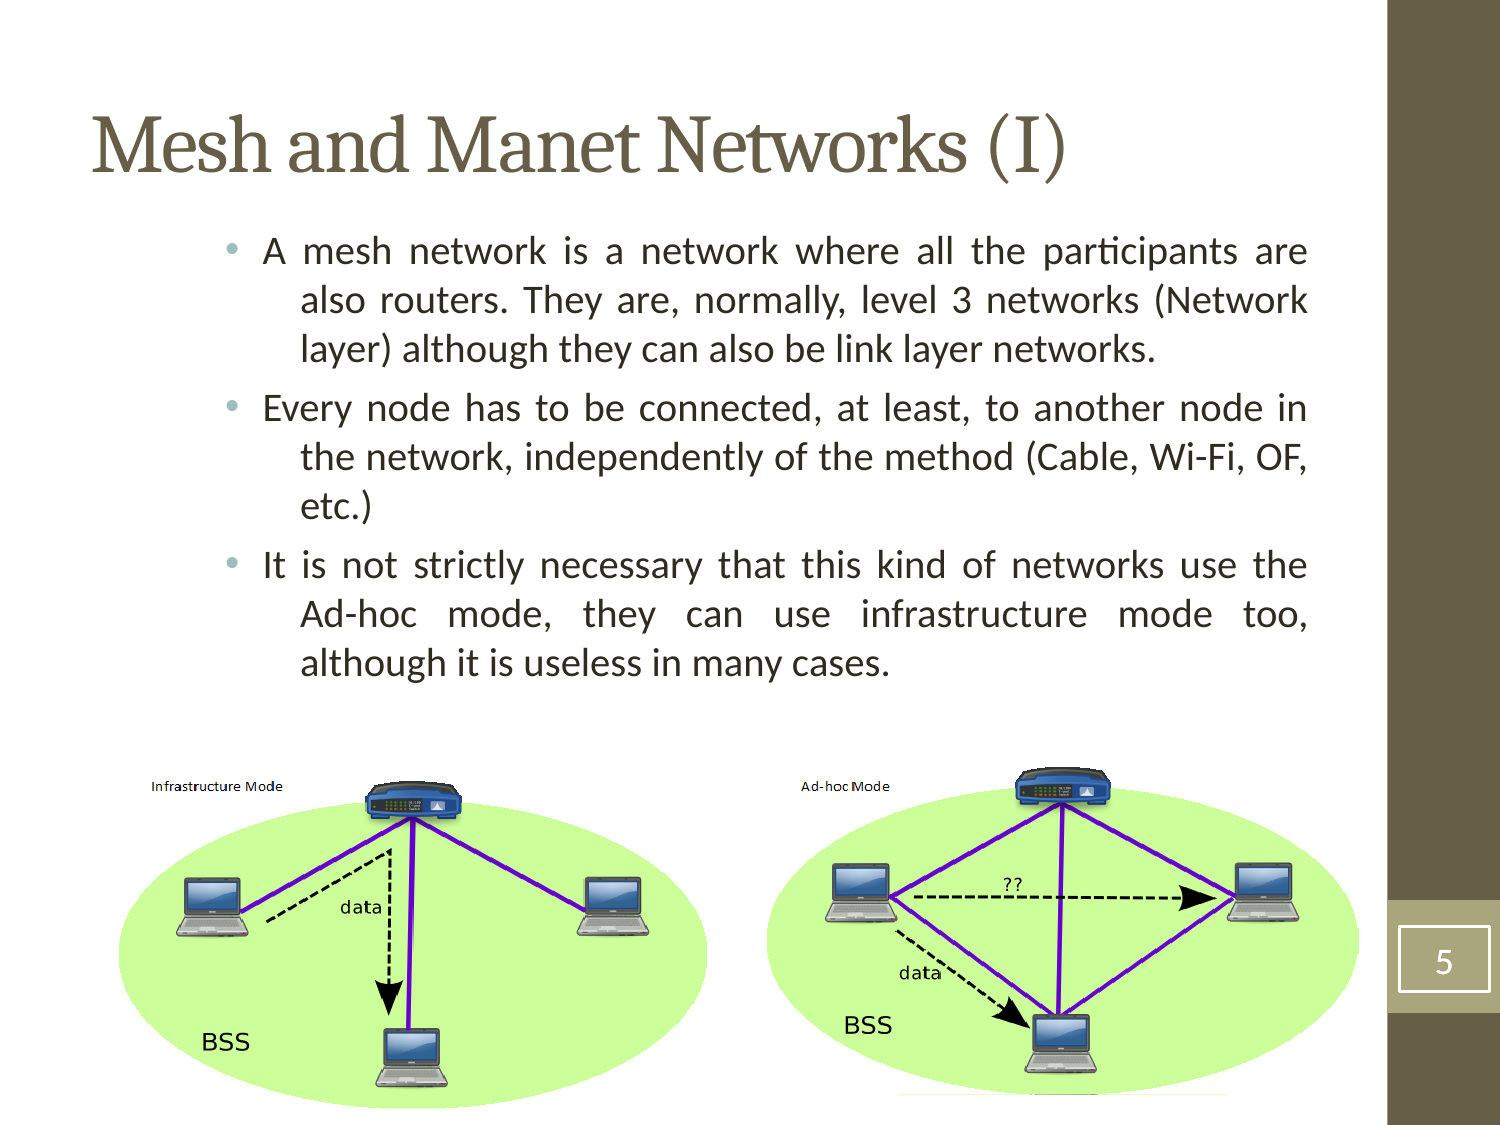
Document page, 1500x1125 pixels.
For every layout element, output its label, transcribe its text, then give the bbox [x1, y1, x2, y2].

list A mesh network is a network where all the participants are also routers. They are, normally, level 3 networks (Network layer) although they can also be link layer networks. Every node has to be connected, at least, to another node in the network, independently of the method (Cable, Wi-Fi, OF, etc.) It is not strictly necessary that this kind of networks use the Ad-hoc mode, they can use infrastructure mode too, although it is useless in many cases. [75, 216, 1326, 1004]
picture [118, 755, 709, 1109]
picture [767, 767, 1359, 1095]
text_box <número> [1399, 926, 1490, 992]
title Mesh and Manet Networks (I) [75, 45, 1326, 216]
